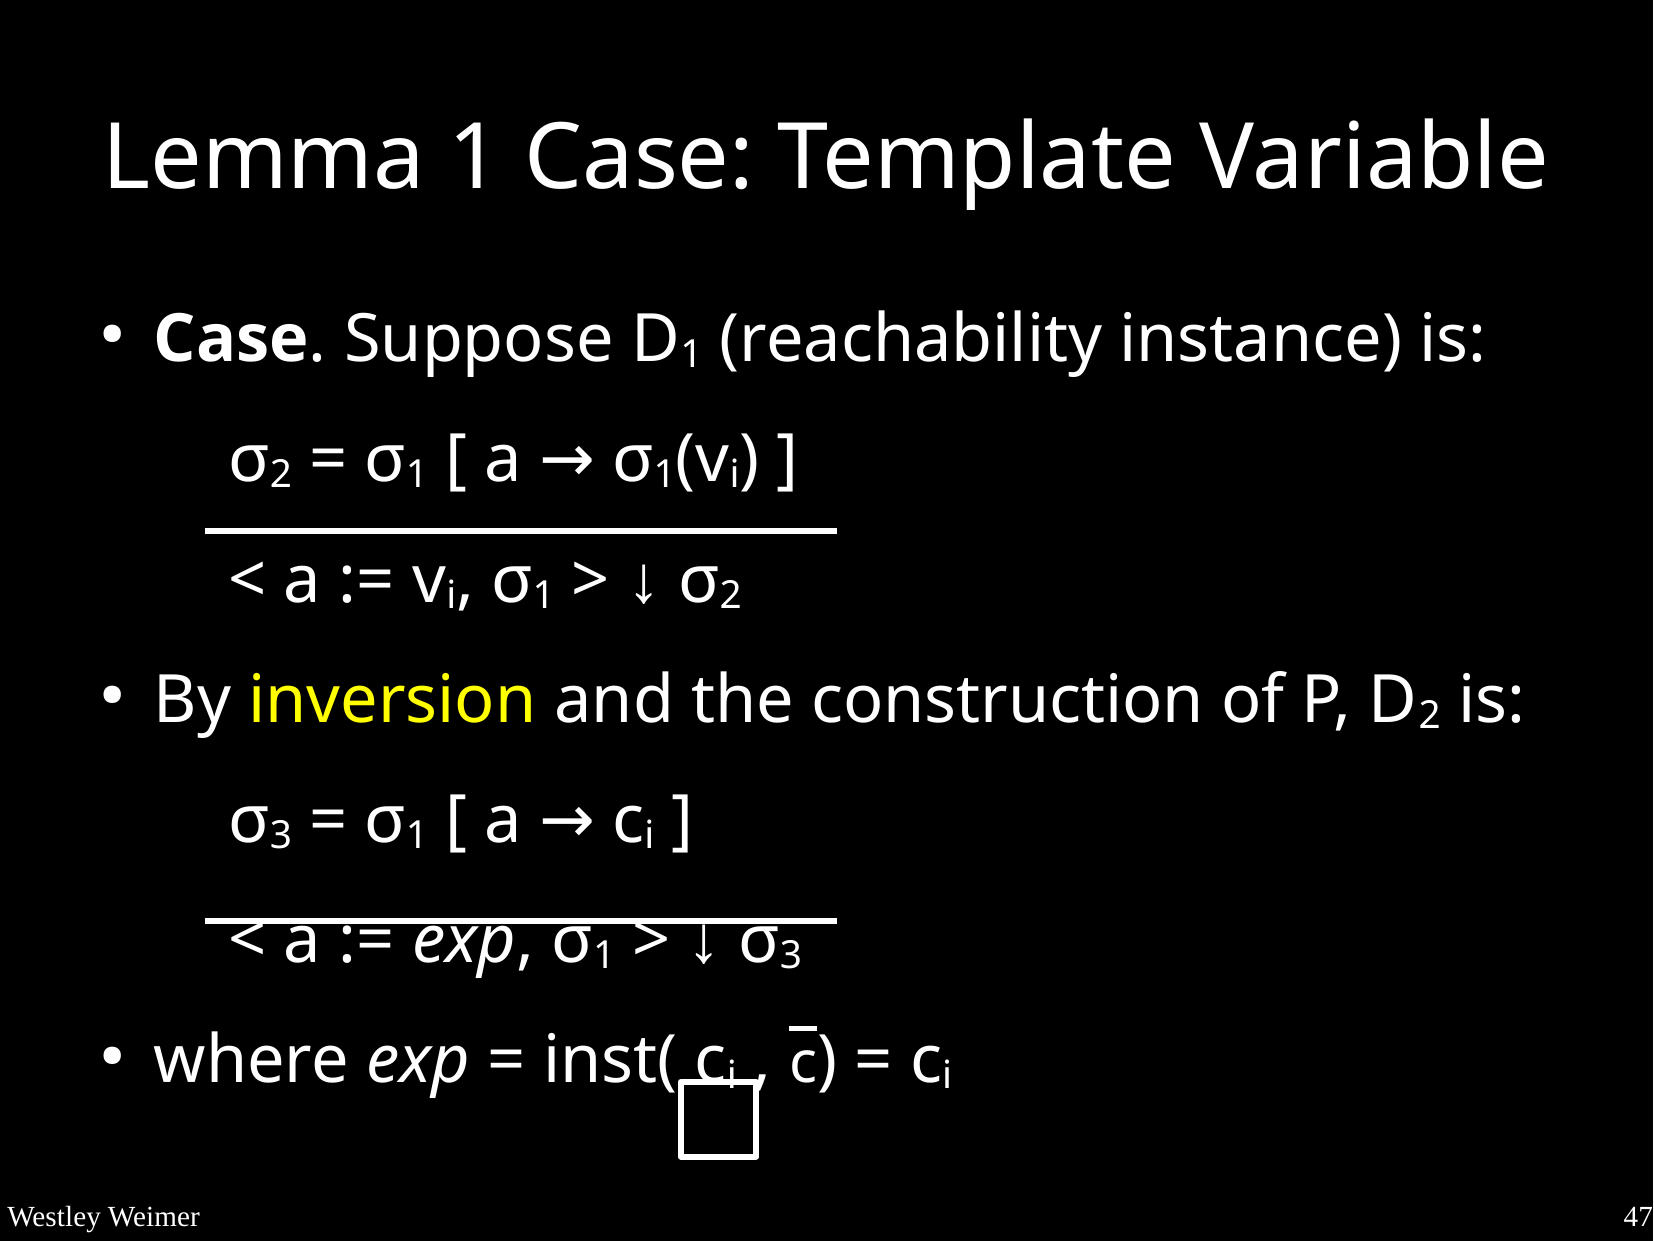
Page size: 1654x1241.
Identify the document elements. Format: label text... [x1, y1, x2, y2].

list Case. Suppose D1 (reachability instance) is: σ2 = σ1 [ a → σ1(vi) ] < a := vi, σ1 > ↓ σ2 By inversion and the construction of P, D2 is: σ3 = σ1 [ a → ci ] < a := exp, σ1 > ↓ σ3 where exp = inst( ci , c) = ci [82, 290, 1571, 1163]
title Lemma 1 Case: Template Variable [82, 49, 1571, 257]
